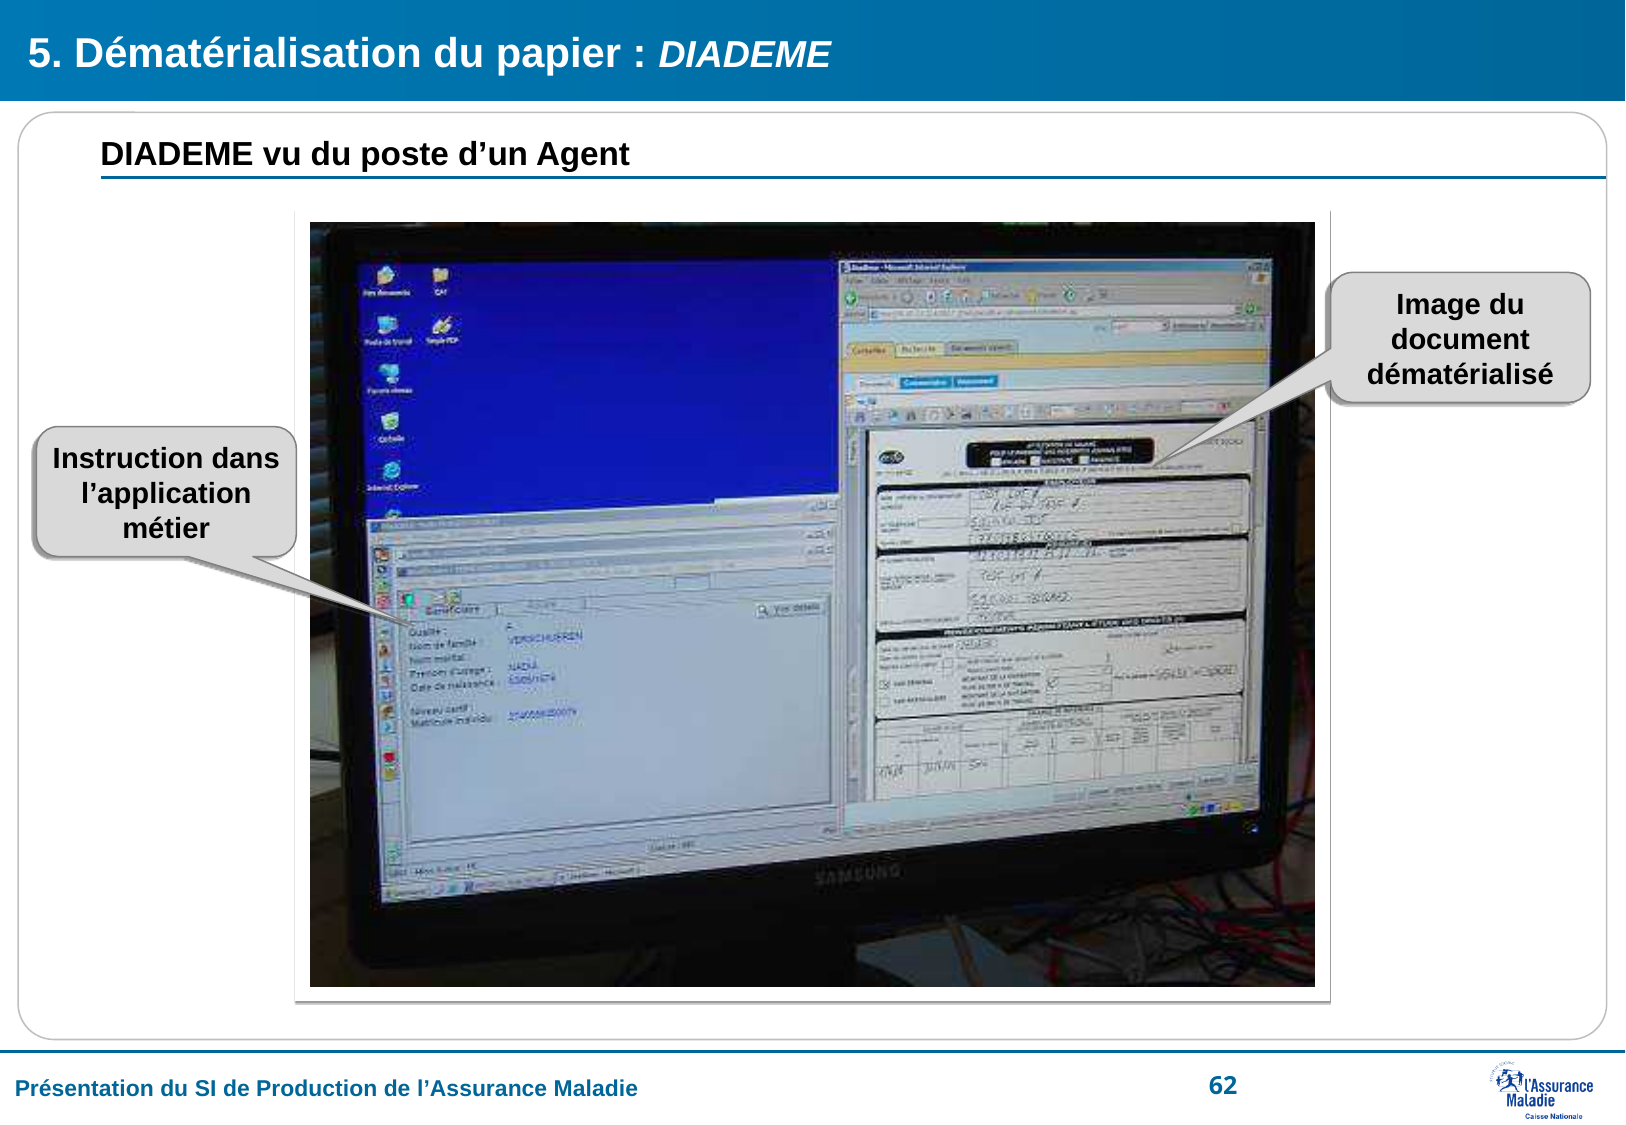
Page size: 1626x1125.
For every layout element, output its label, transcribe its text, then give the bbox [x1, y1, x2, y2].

picture [309, 221, 1316, 987]
text_box Image du document dématérialisé [1155, 272, 1591, 465]
picture [1484, 1056, 1595, 1120]
text_box DIADEME vu du poste d’un Agent [100, 132, 1607, 173]
text_box Instruction dans l’application métier [36, 426, 414, 626]
title 5. Dématérialisation du papier : DIADEME [12, 3, 1595, 99]
